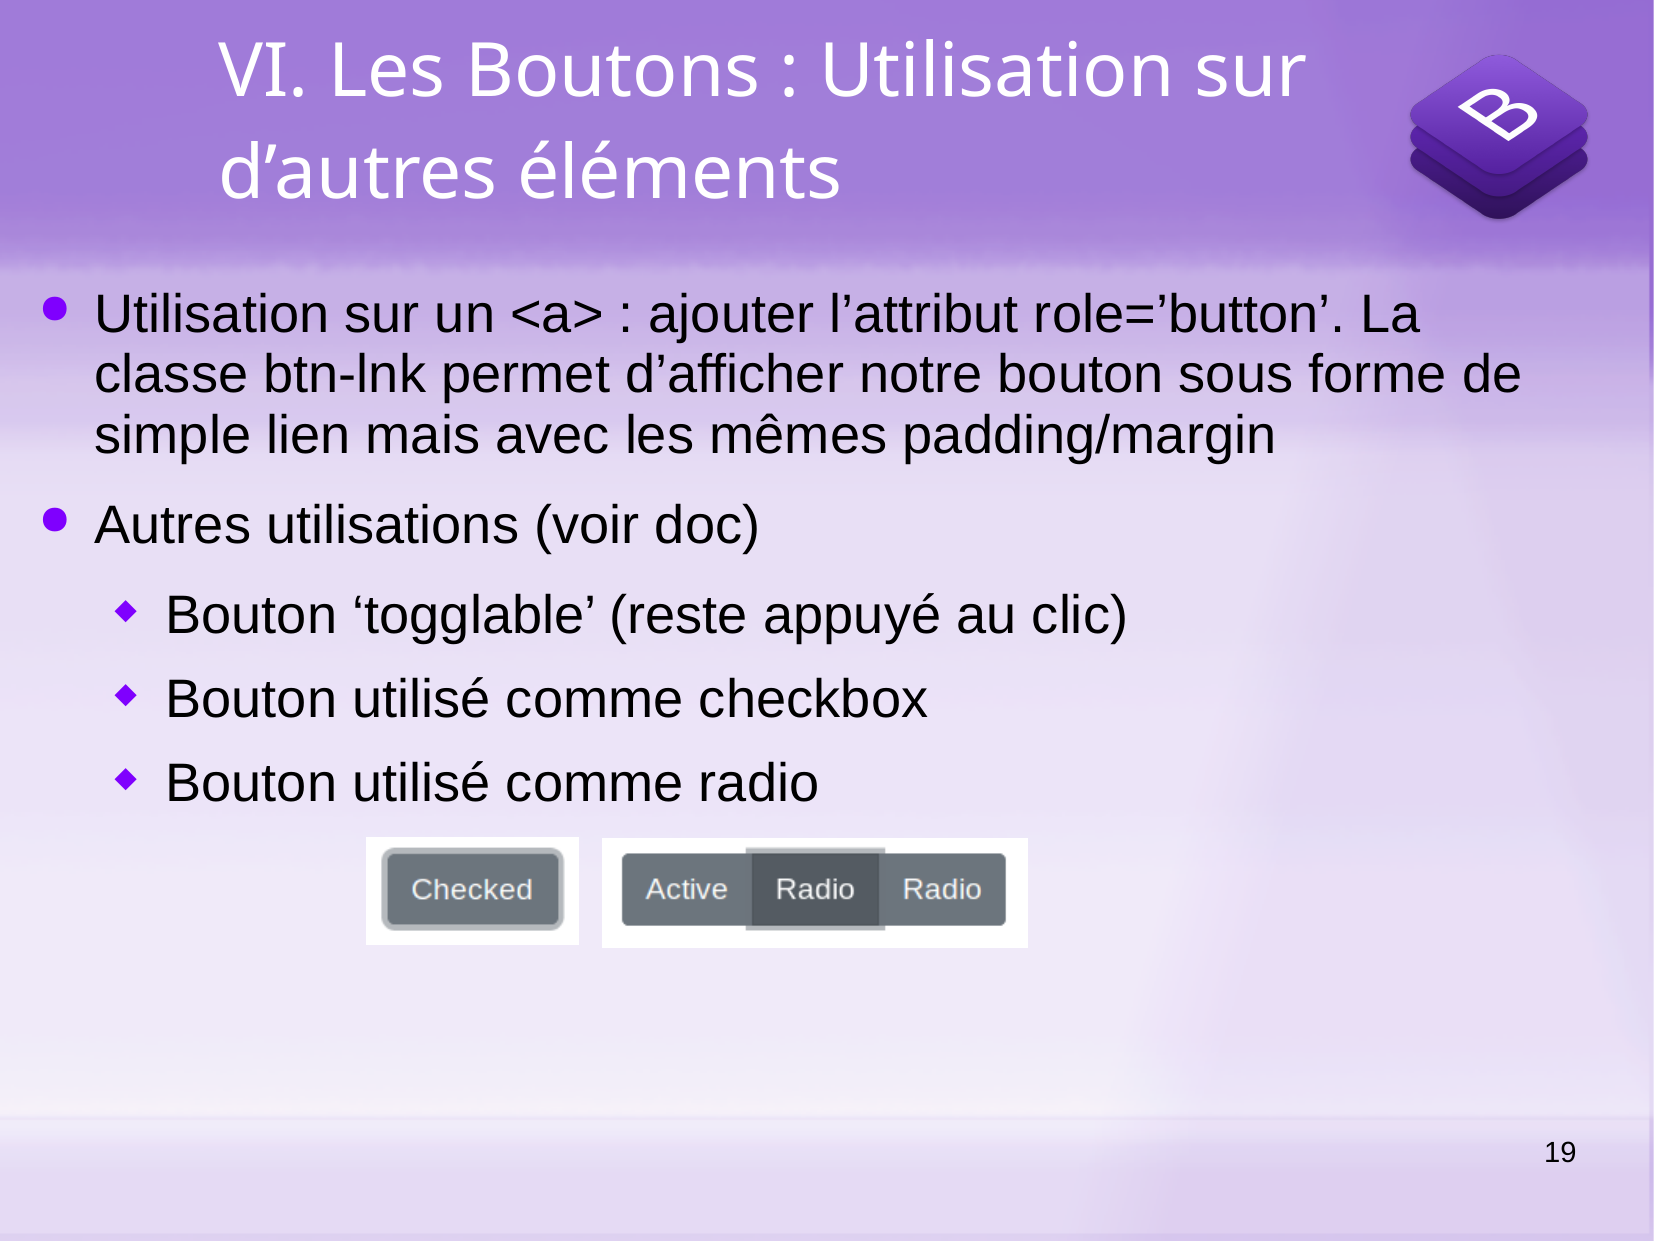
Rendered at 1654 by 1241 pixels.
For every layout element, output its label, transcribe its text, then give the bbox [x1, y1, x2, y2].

list Utilisation sur un <a> : ajouter l’attribut role=’button’. La classe btn-lnk permet d’afficher notre bouton sous forme de simple lien mais avec les mêmes padding/margin Autres utilisations (voir doc) Bouton ‘togglable’ (reste appuyé au clic) Bouton utilisé comme checkbox Bouton utilisé comme radio [23, 283, 1565, 1111]
title VI. Les Boutons : Utilisation sur d’autres éléments [218, 35, 1400, 202]
picture [0, 0, 1654, 1241]
